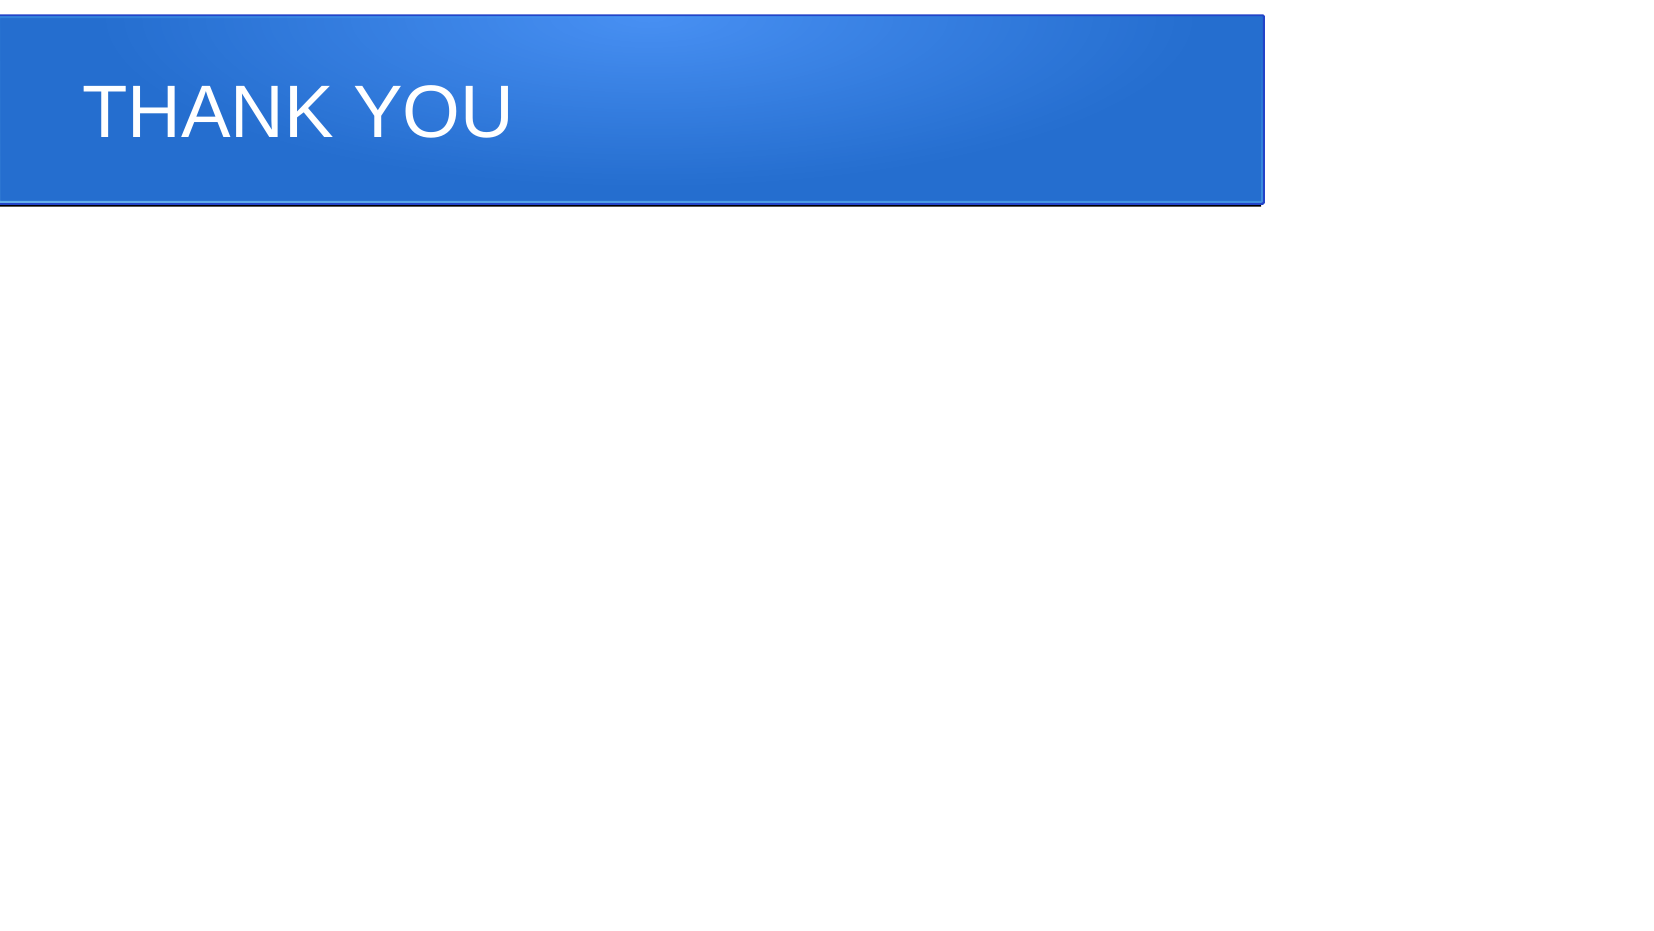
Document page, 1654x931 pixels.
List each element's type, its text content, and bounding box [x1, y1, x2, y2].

title THANK YOU [82, 35, 1235, 189]
